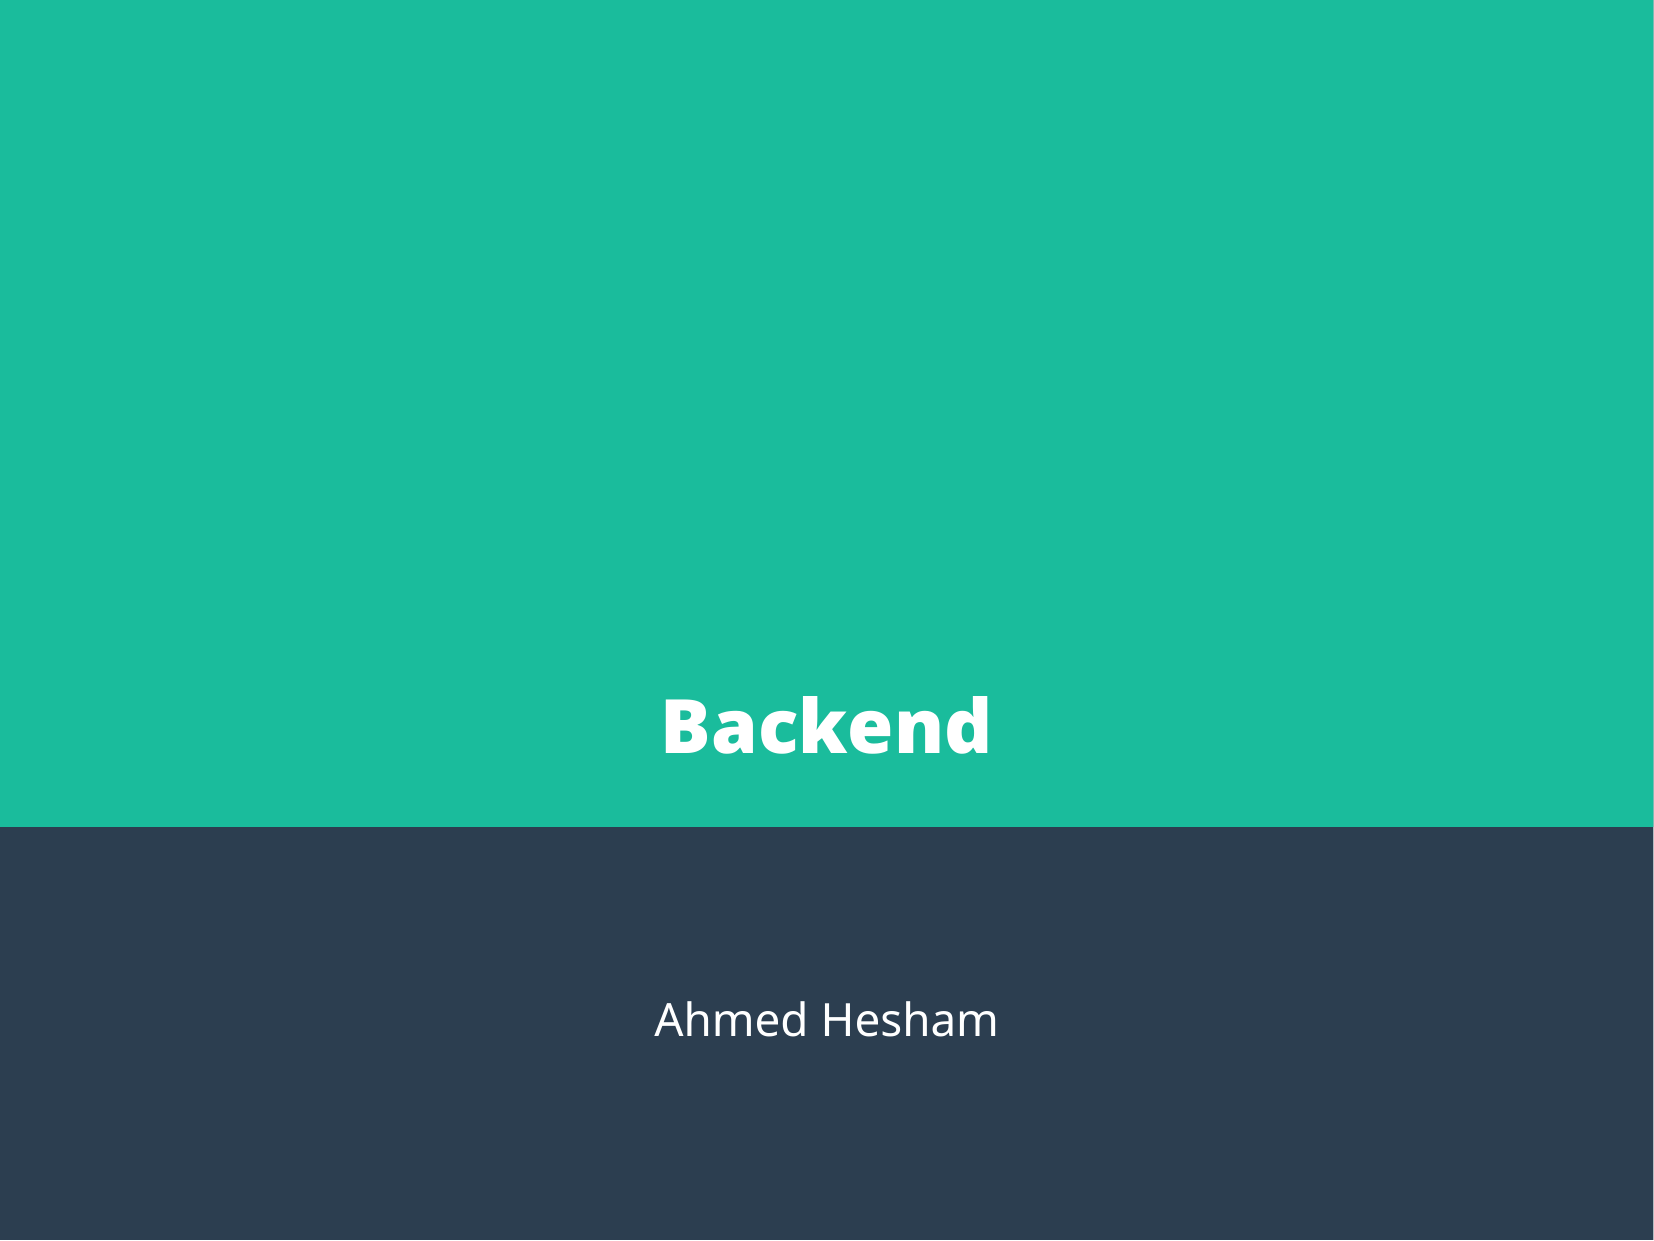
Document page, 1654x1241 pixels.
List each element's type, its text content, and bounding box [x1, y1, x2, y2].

title Backend [59, 620, 1595, 778]
subtitle Ahmed Hesham [59, 856, 1595, 1182]
